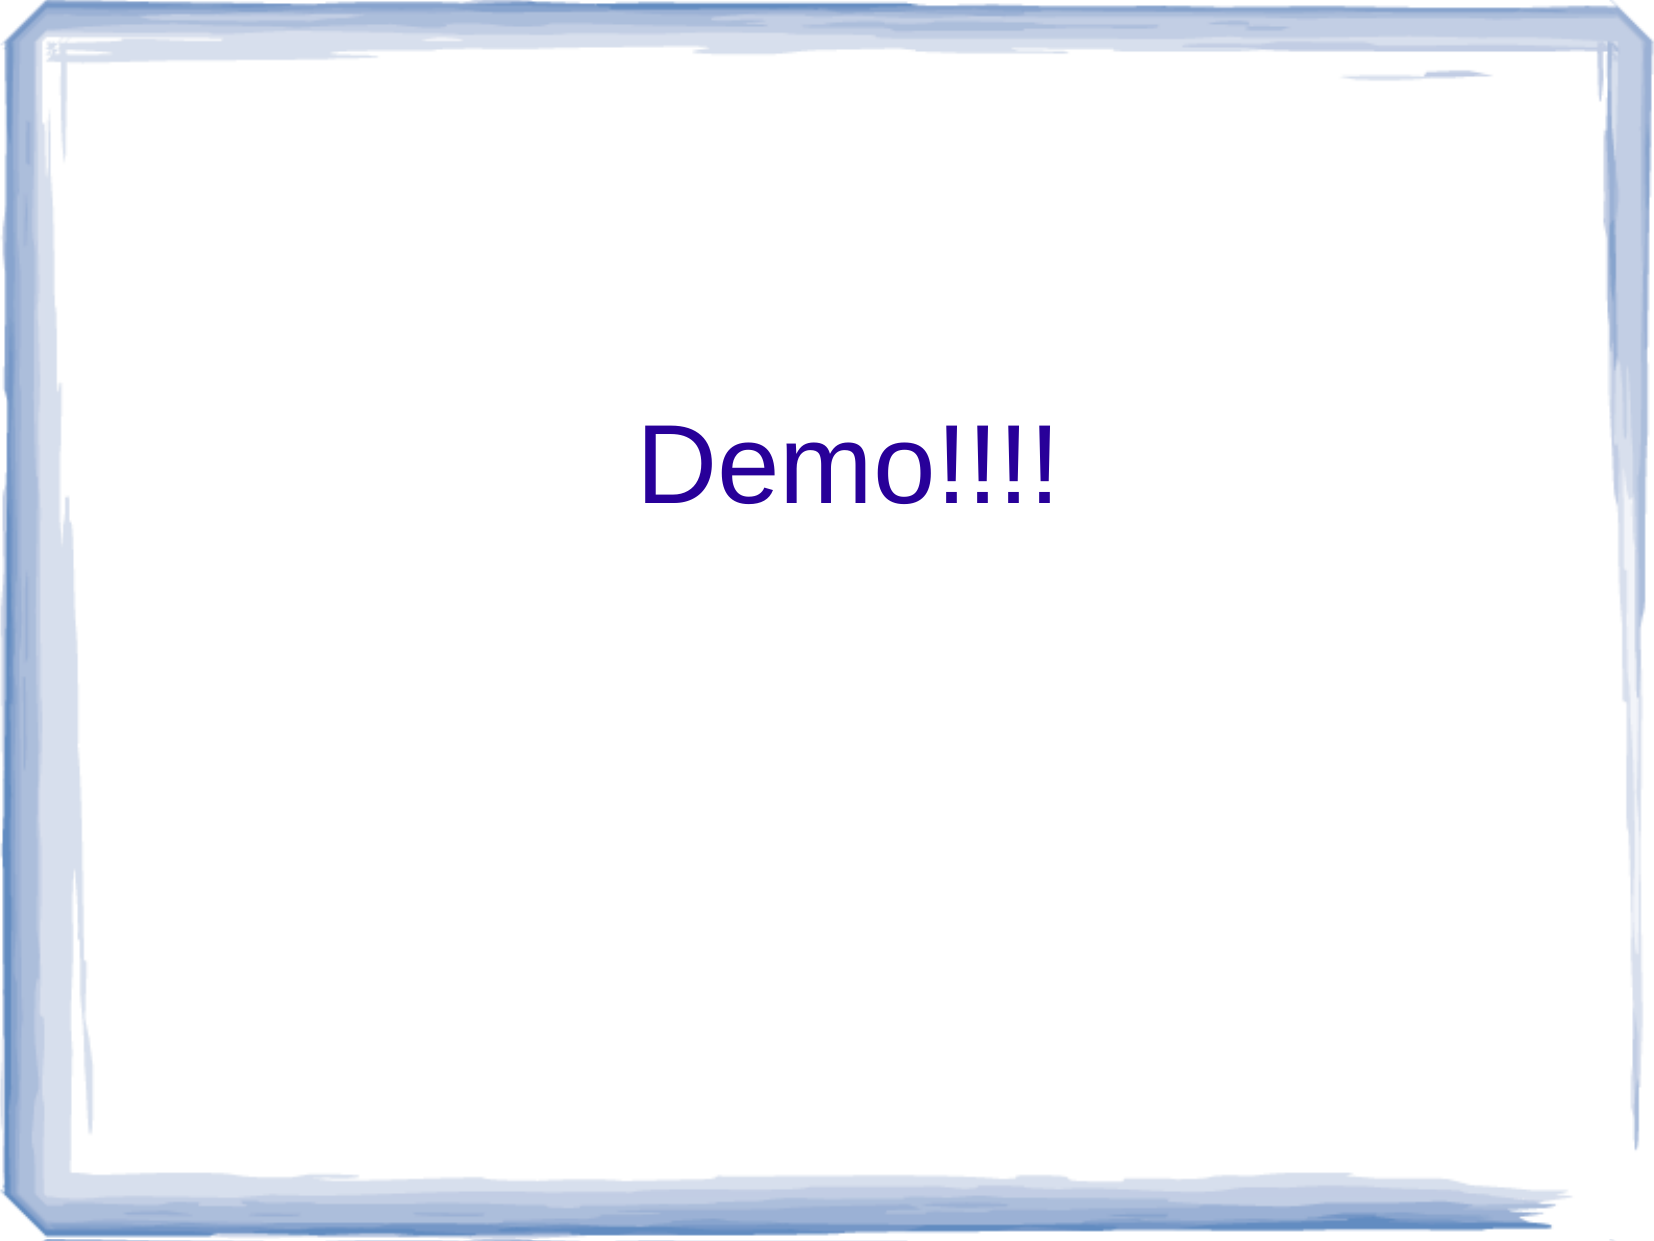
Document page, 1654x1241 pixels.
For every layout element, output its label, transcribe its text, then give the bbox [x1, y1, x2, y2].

picture [0, 0, 1654, 1241]
text_box Demo!!!! [141, 0, 1556, 548]
